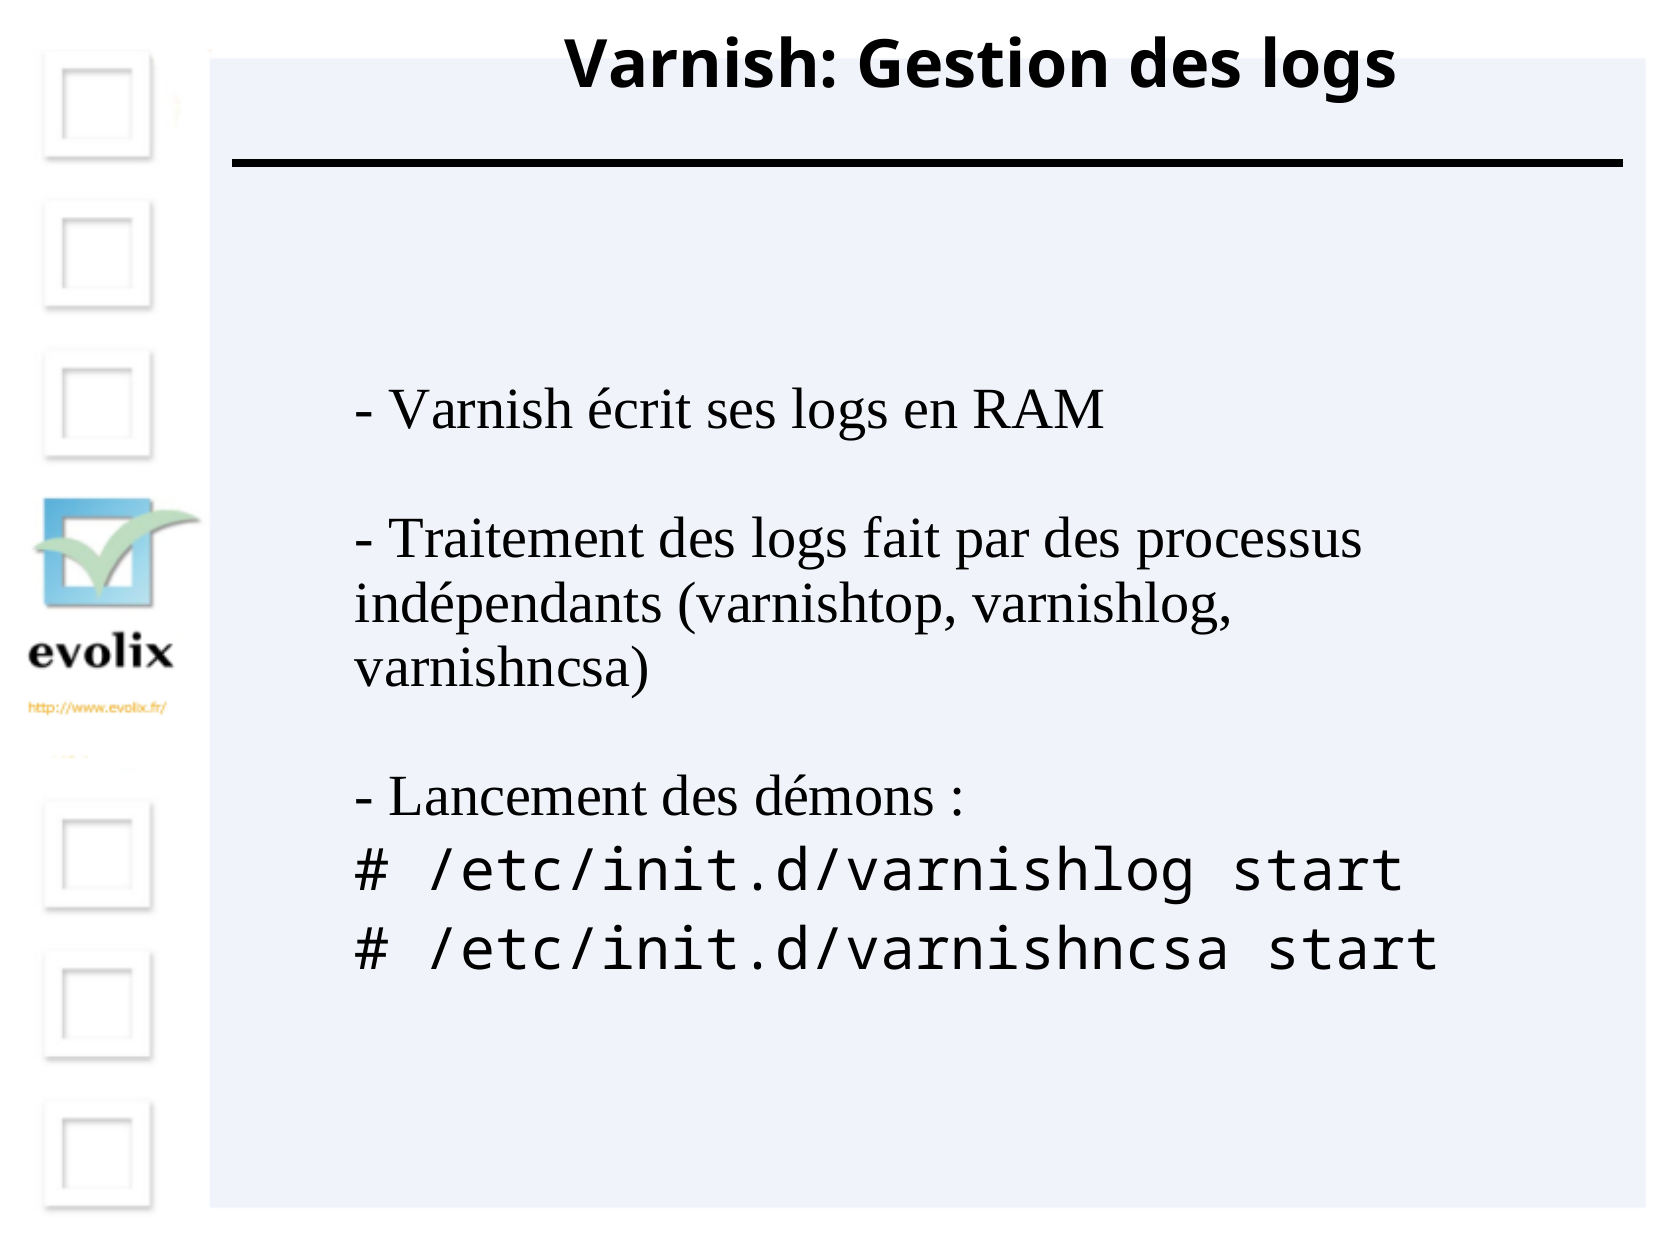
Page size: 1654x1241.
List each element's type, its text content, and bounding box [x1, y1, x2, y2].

title Varnish: Gestion des logs [360, 0, 1603, 124]
text_box - Varnish écrit ses logs en RAM - Traitement des logs fait par des processus indépendants (varnishtop, varnishlog, varnishncsa) - Lancement des démons : # /etc/init.d/varnishlog start # /etc/init.d/varnishncsa start [355, 376, 1510, 987]
picture [0, 49, 1654, 1218]
